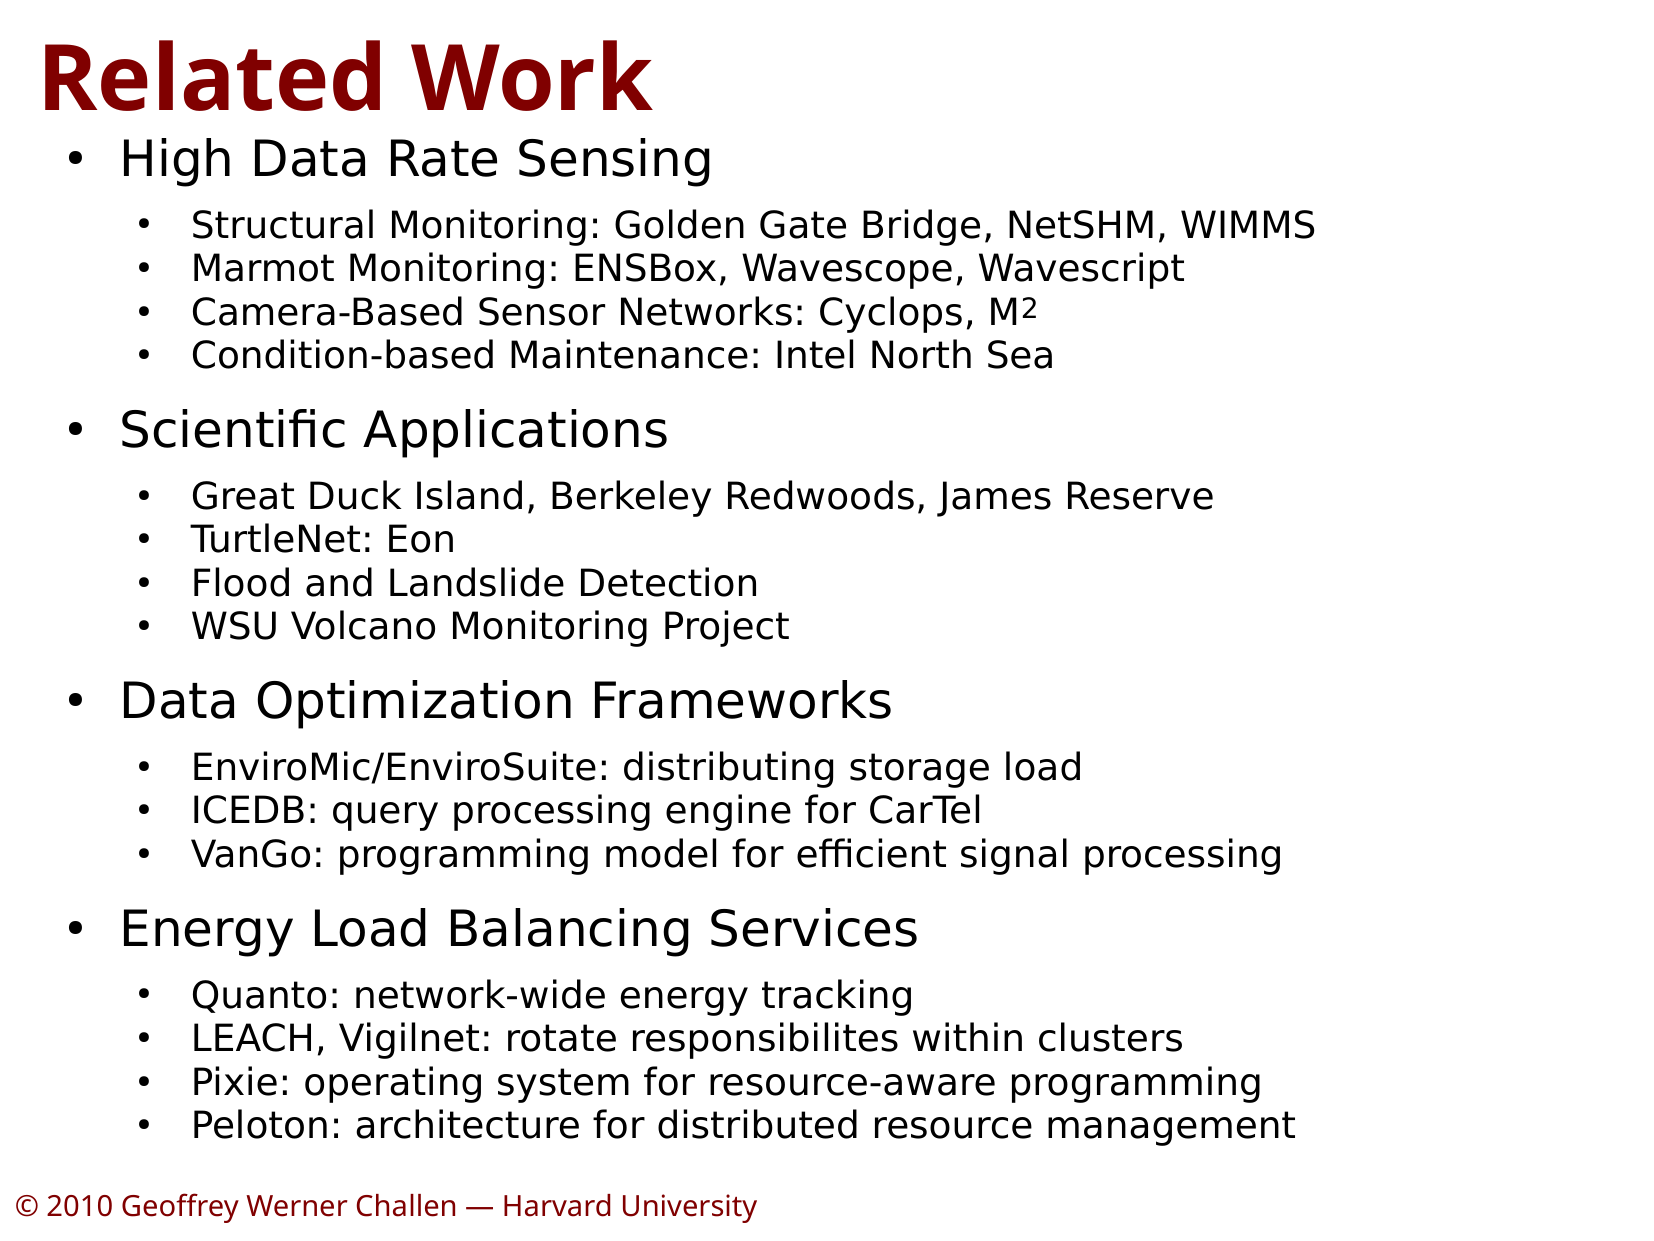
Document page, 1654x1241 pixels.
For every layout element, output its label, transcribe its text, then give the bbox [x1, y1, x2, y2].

title Related Work [0, 0, 1654, 151]
list High Data Rate Sensing Structural Monitoring: Golden Gate Bridge, NetSHM, WIMMS Marmot Monitoring: ENSBox, Wavescope, Wavescript Camera-Based Sensor Networks: Cyclops, M2 Condition-based Maintenance: Intel North Sea Scientific Applications Great Duck Island, Berkeley Redwoods, James Reserve TurtleNet: Eon Flood and Landslide Detection WSU Volcano Monitoring Project Data Optimization Frameworks EnviroMic/EnviroSuite: distributing storage load ICEDB: query processing engine for CarTel VanGo: programming model for efficient signal processing Energy Load Balancing Services Quanto: network-wide energy tracking LEACH, Vigilnet: rotate responsibilites within clusters Pixie: operating system for resource-aware programming Peloton: architecture for distributed resource management [49, 151, 1626, 1192]
